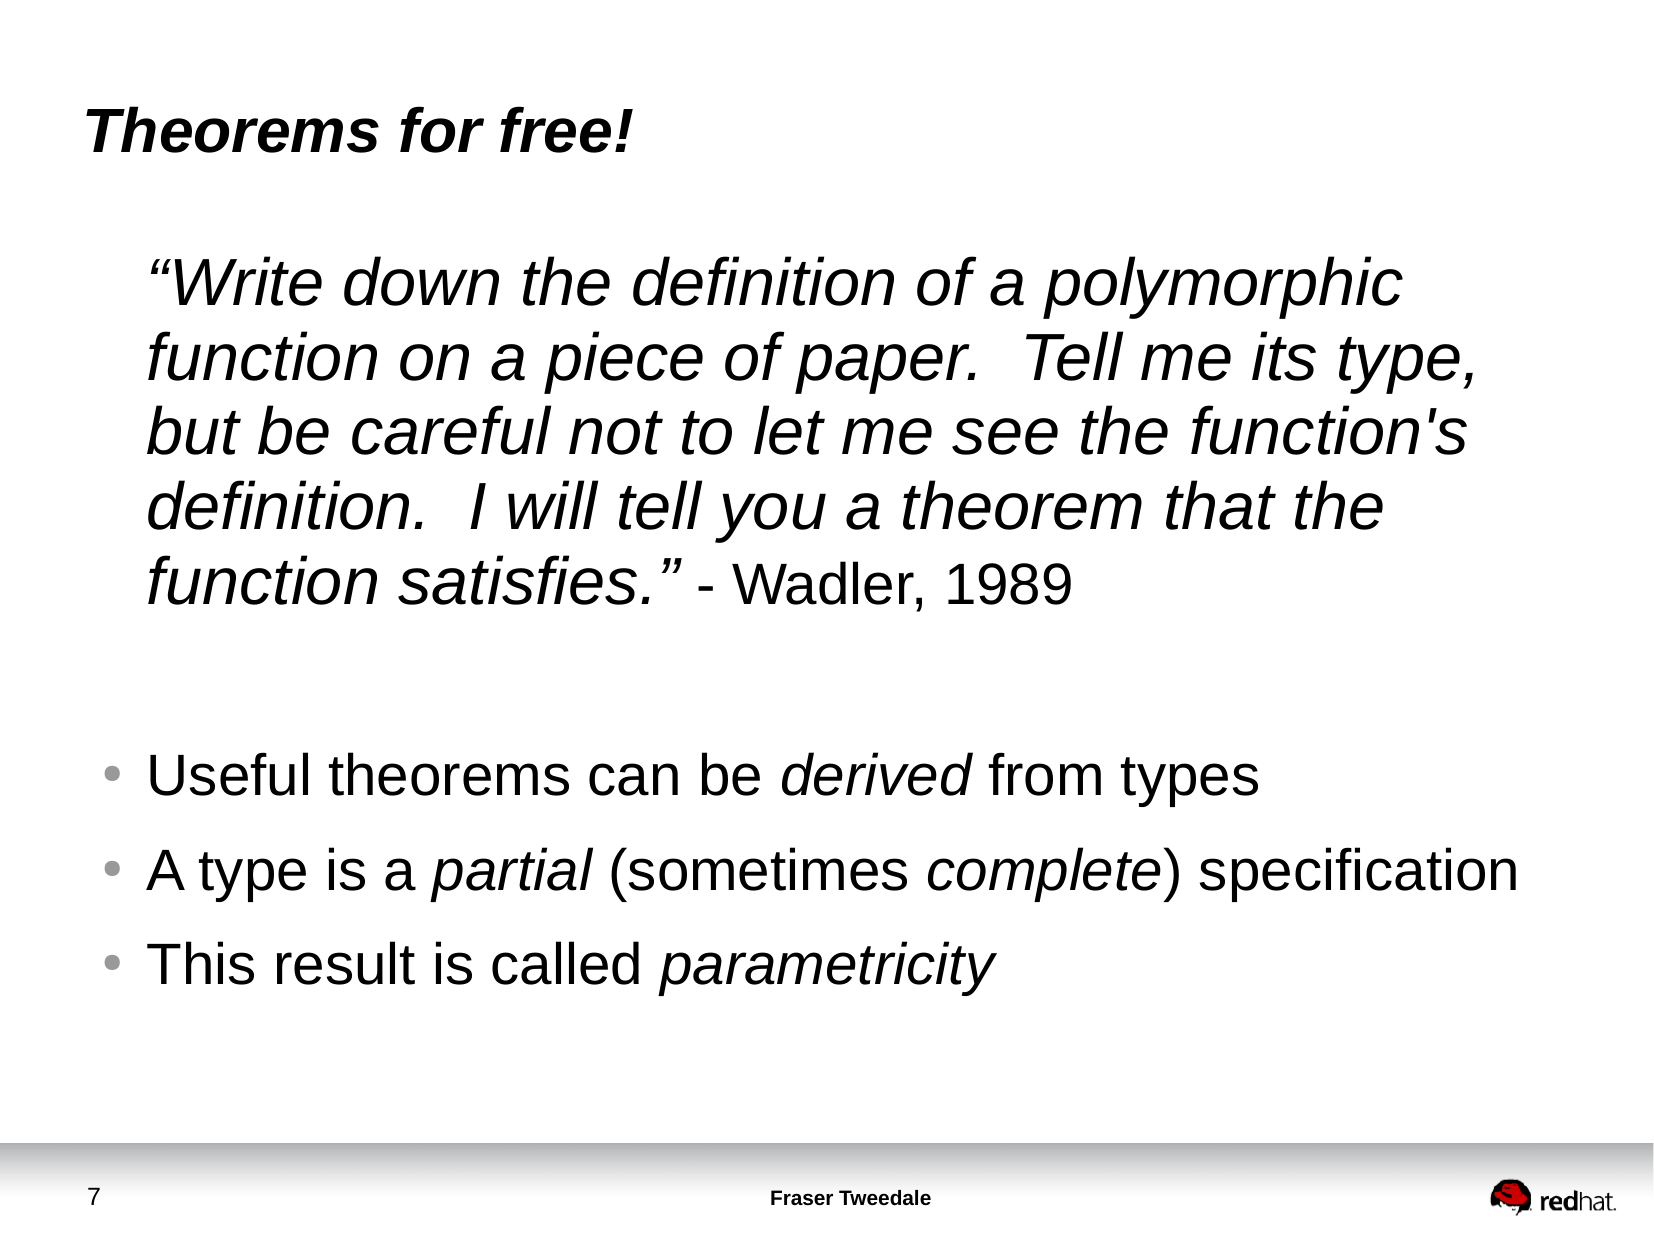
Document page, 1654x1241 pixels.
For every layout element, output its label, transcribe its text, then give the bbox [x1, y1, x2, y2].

list “Write down the definition of a polymorphic function on a piece of paper. Tell me its type, but be careful not to let me see the function's definition. I will tell you a theorem that the function satisfies.” - Wadler, 1989 Useful theorems can be derived from types A type is a partial (sometimes complete) specification This result is called parametricity [86, 244, 1576, 1039]
title Theorems for free! [82, 37, 1571, 226]
picture [0, 1143, 1654, 1241]
